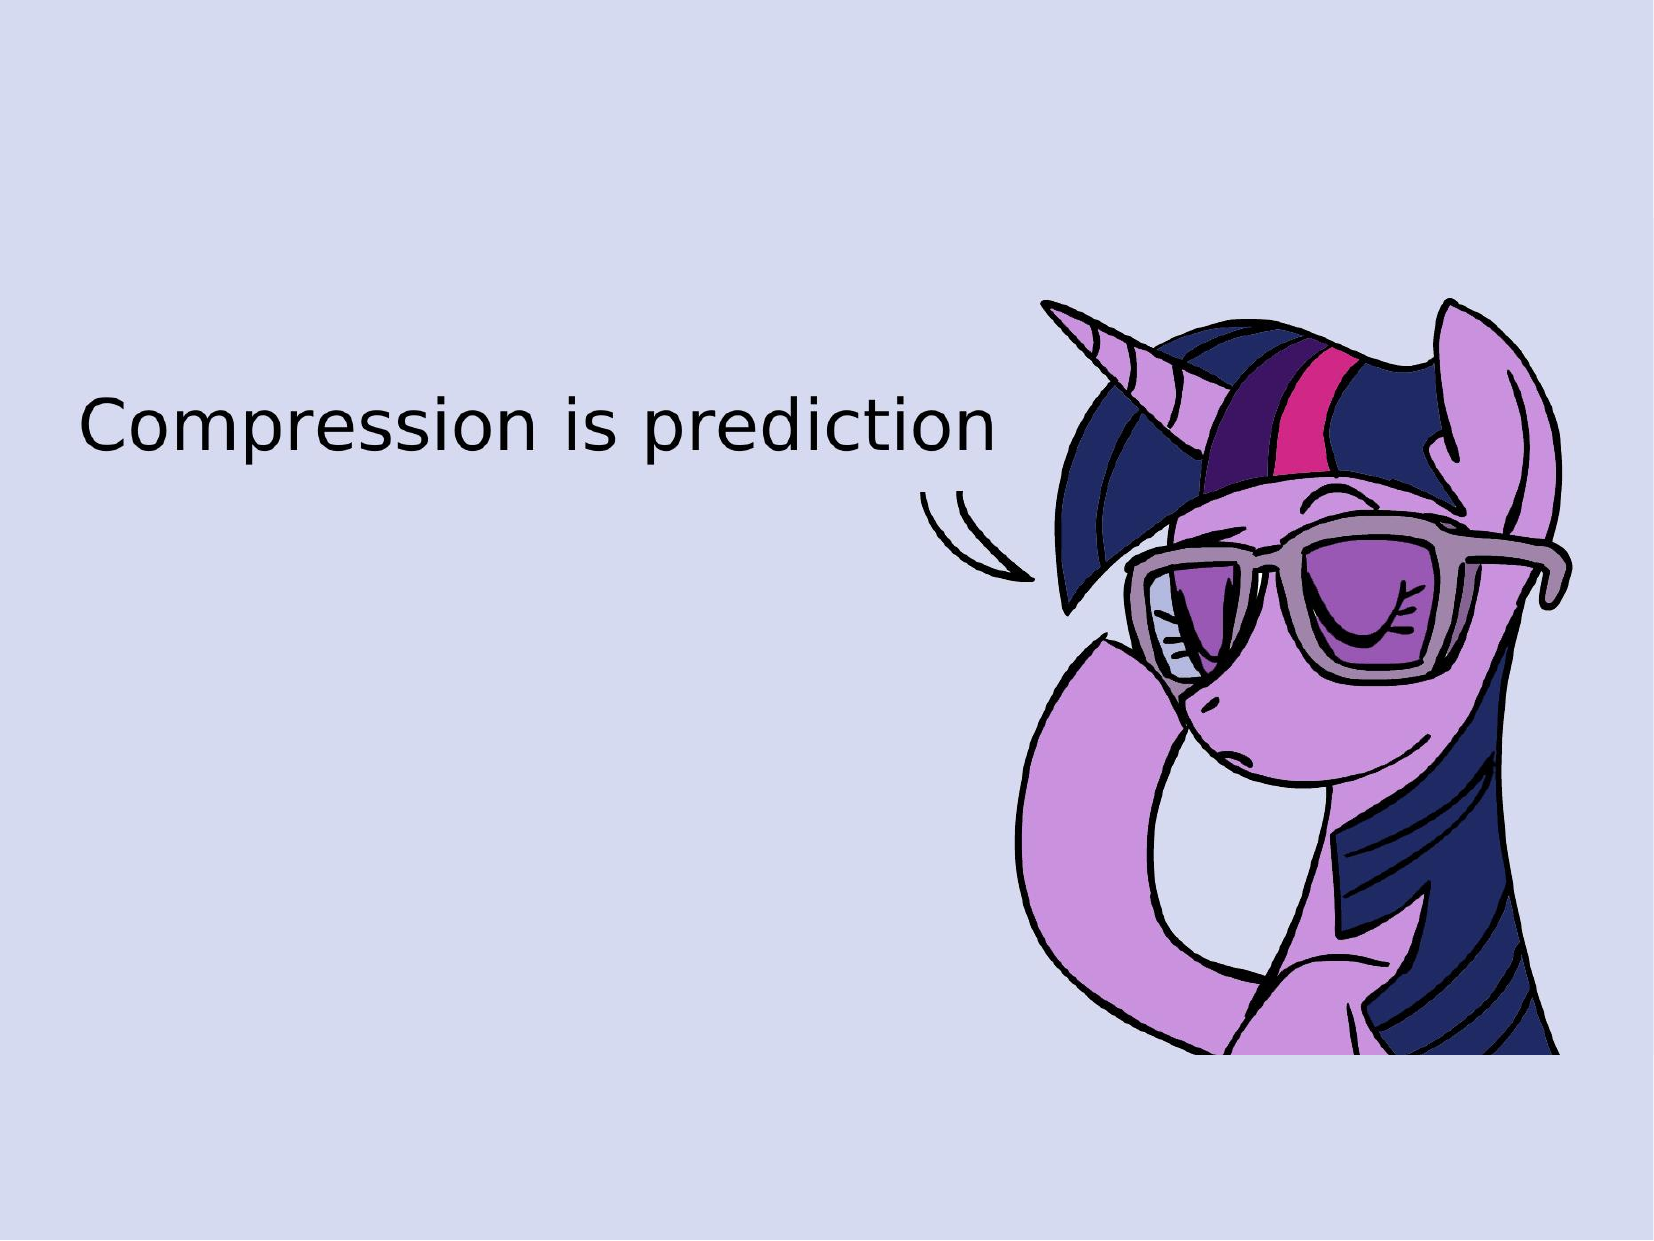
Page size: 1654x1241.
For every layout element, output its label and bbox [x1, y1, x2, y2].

picture [0, 218, 1654, 1055]
